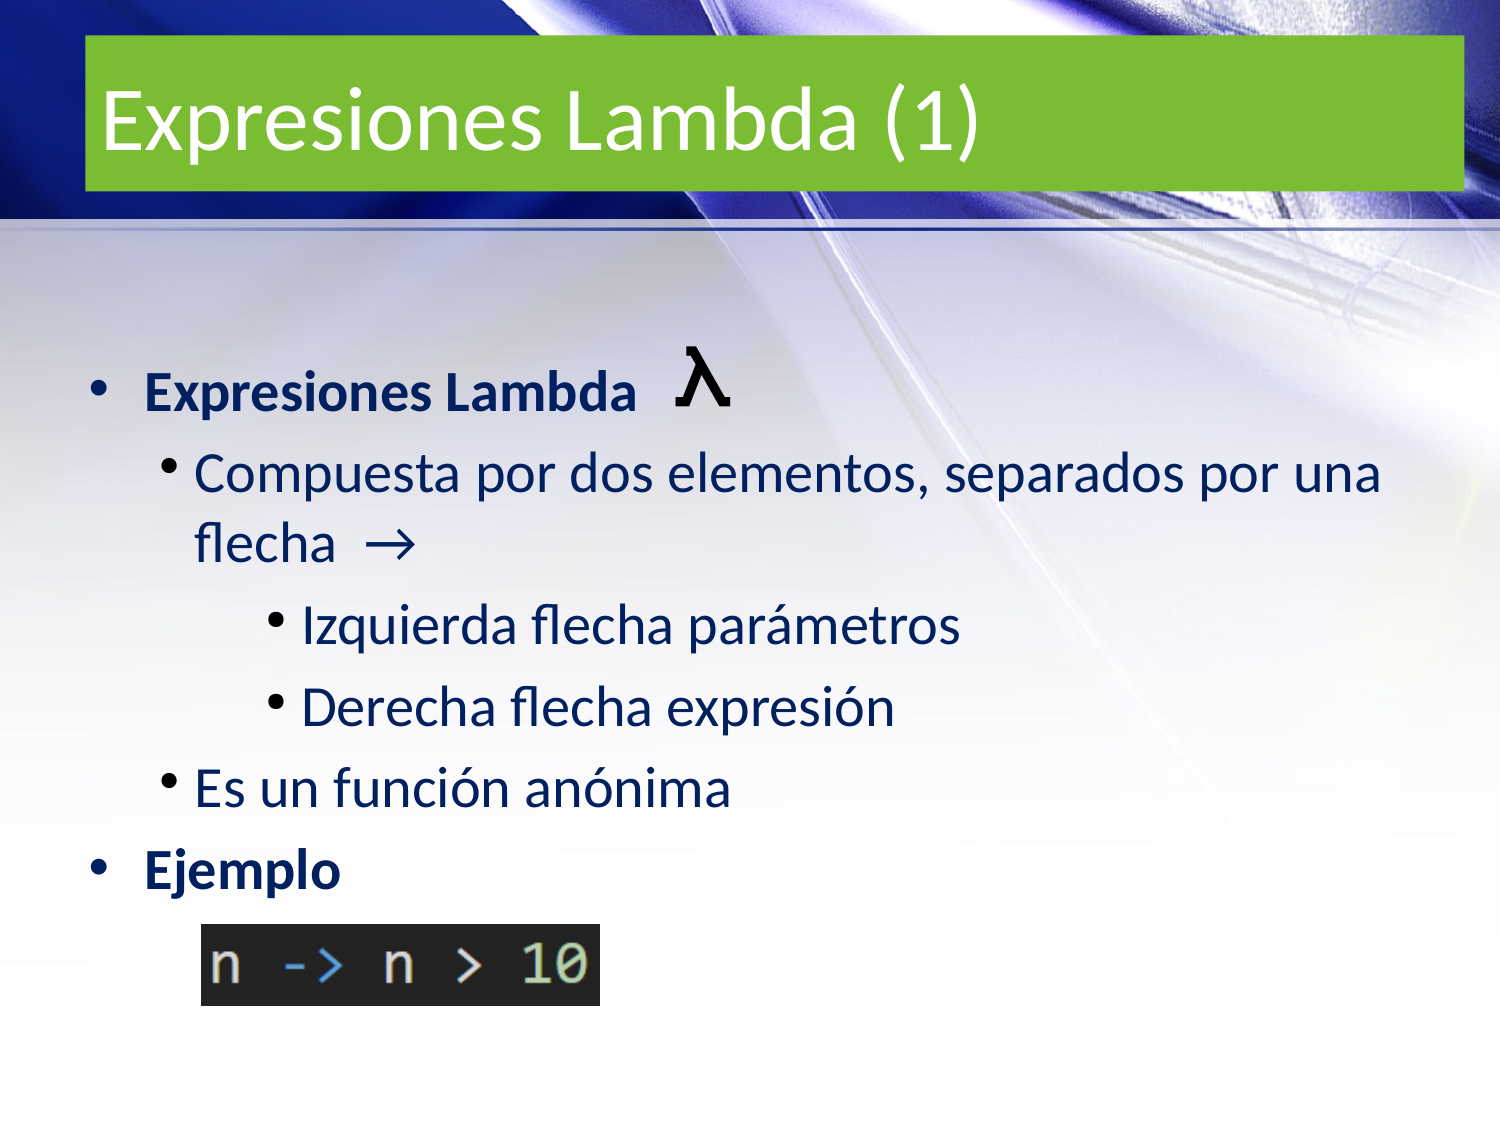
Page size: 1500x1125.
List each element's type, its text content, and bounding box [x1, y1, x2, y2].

picture [0, 0, 1500, 1125]
text_box Expresiones Lambda Compuesta por dos elementos, separados por una flecha → Izquierda flecha parámetros Derecha flecha expresión Es un función anónima Ejemplo [73, 345, 1424, 989]
text_box Expresiones Lambda (1) [85, 35, 1465, 192]
